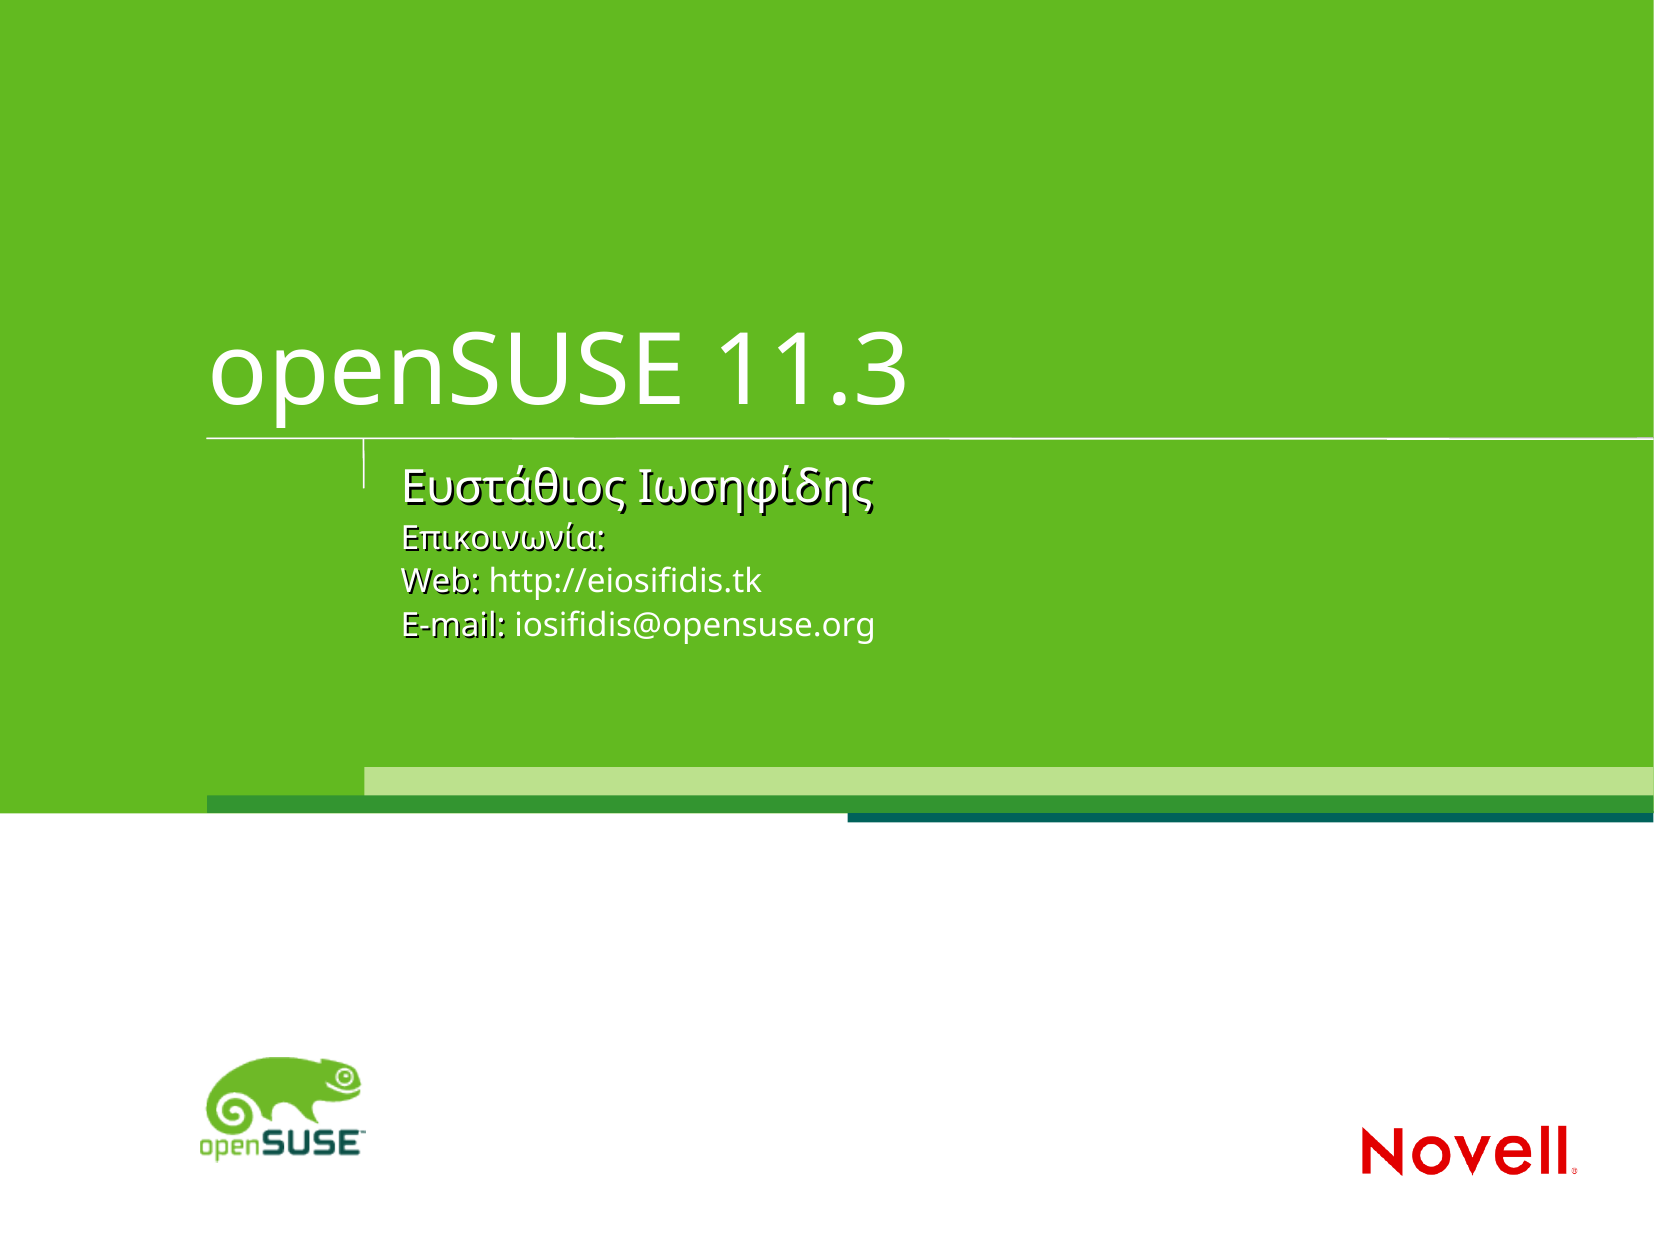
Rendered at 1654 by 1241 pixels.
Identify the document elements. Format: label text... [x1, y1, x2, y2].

picture [200, 1057, 366, 1163]
subtitle Ευστάθιος Ιωσηφίδης Επικοινωνία: Web: http://eiosifidis.tk E-mail: iosifidis@opensuse.org [385, 454, 1268, 620]
picture [1352, 1117, 1586, 1184]
title openSUSE 11.3 [192, 151, 1530, 428]
